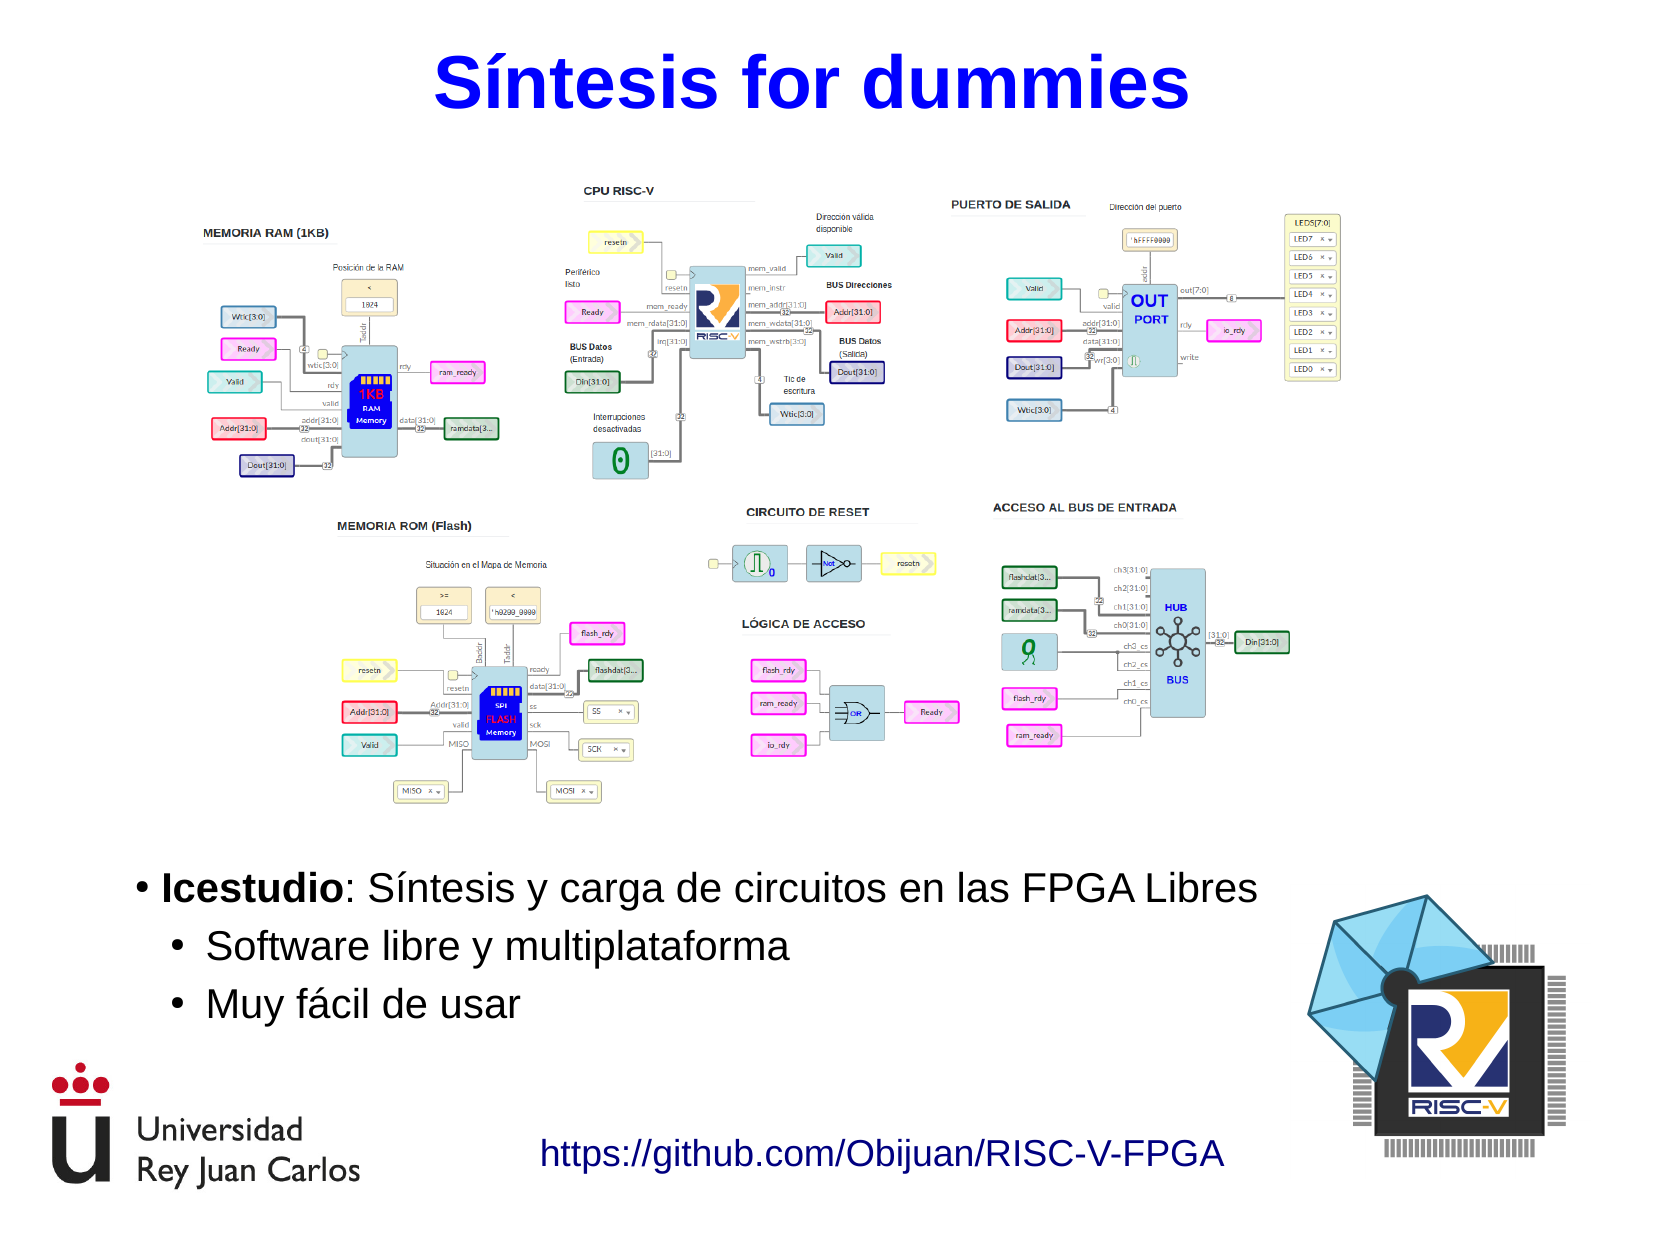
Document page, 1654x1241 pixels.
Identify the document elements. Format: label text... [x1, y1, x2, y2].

text_box Síntesis for dummies [64, 40, 1561, 125]
text_box Icestudio: Síntesis y carga de circuitos en las FPGA Libres Software libre y multiplataforma Muy fácil de usar [120, 857, 1381, 1036]
picture [1290, 884, 1591, 1179]
text_box https://github.com/Obijuan/RISC-V-FPGA [525, 1125, 1261, 1186]
picture [31, 1049, 376, 1200]
picture [180, 164, 1370, 822]
